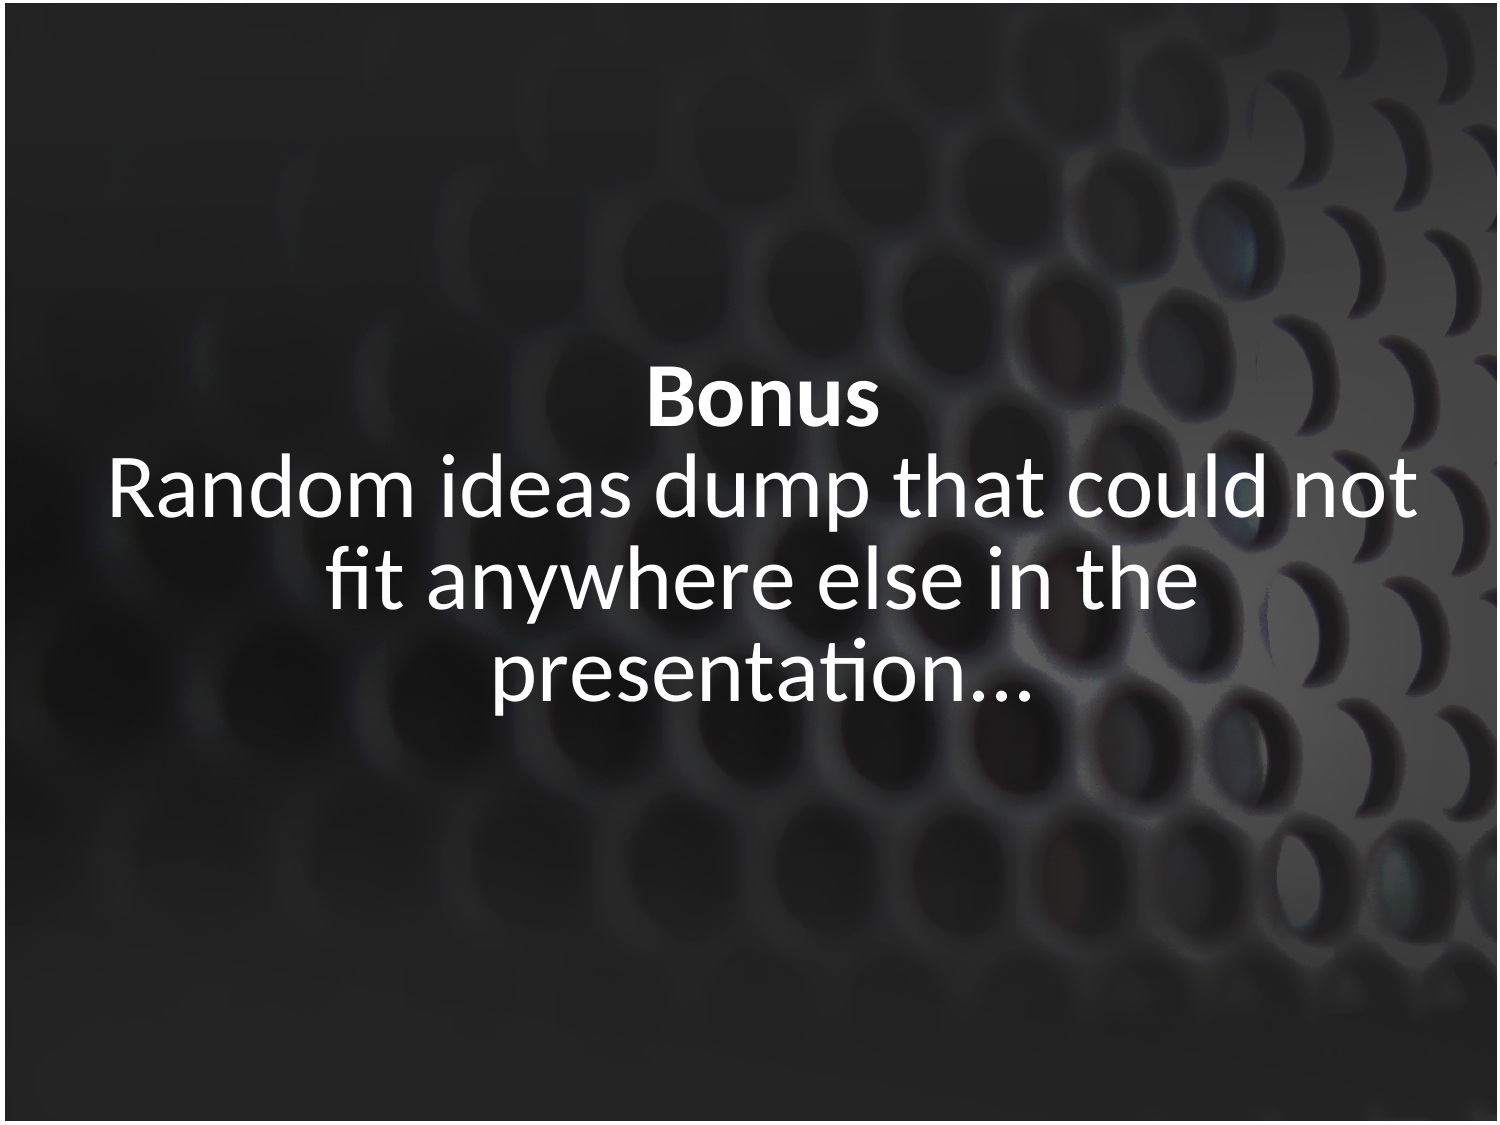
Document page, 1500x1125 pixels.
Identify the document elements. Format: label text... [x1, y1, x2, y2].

picture [0, 0, 1500, 1125]
title Bonus Random ideas dump that could not fit anywhere else in the presentation... [88, 309, 1439, 773]
